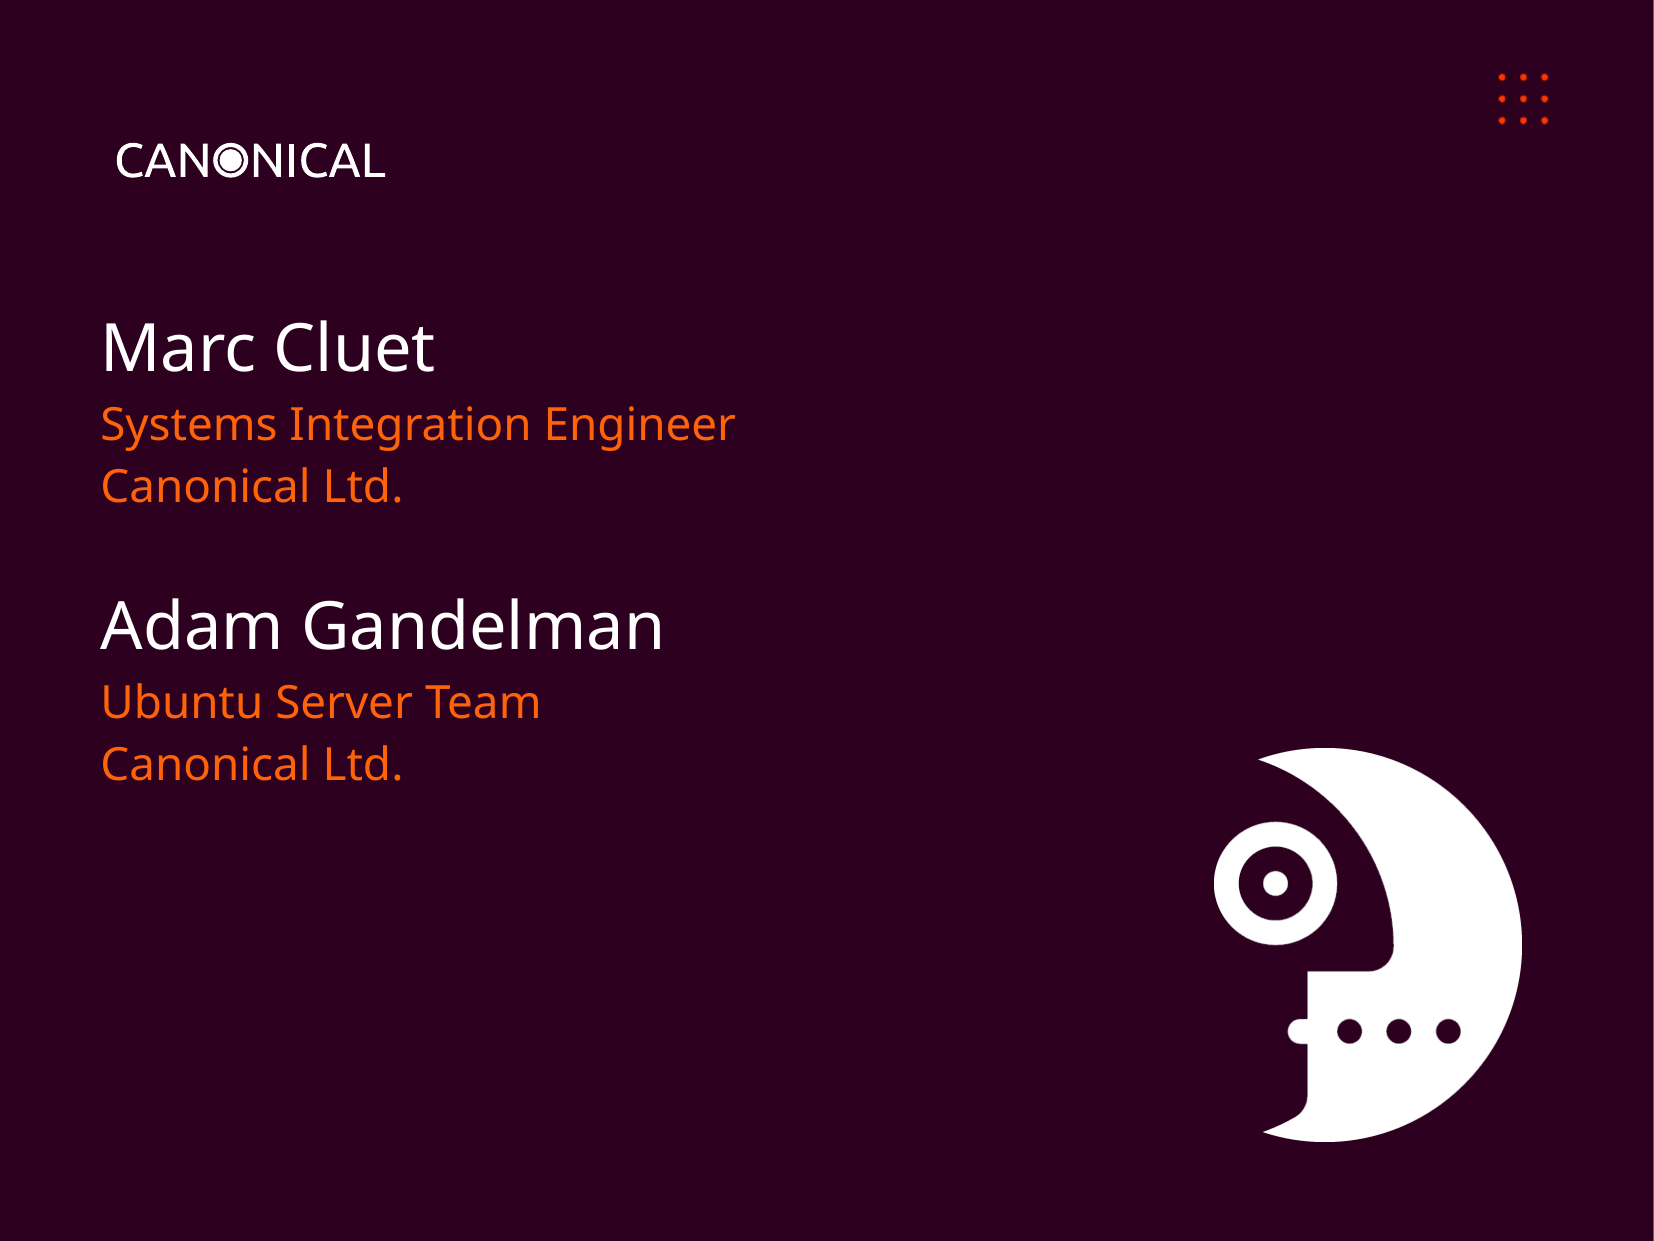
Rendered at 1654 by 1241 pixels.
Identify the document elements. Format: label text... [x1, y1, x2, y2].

title Marc Cluet Systems Integration Engineer Canonical Ltd. Adam Gandelman Ubuntu Server Team Canonical Ltd. [100, 304, 1279, 791]
picture [0, 0, 1654, 1241]
